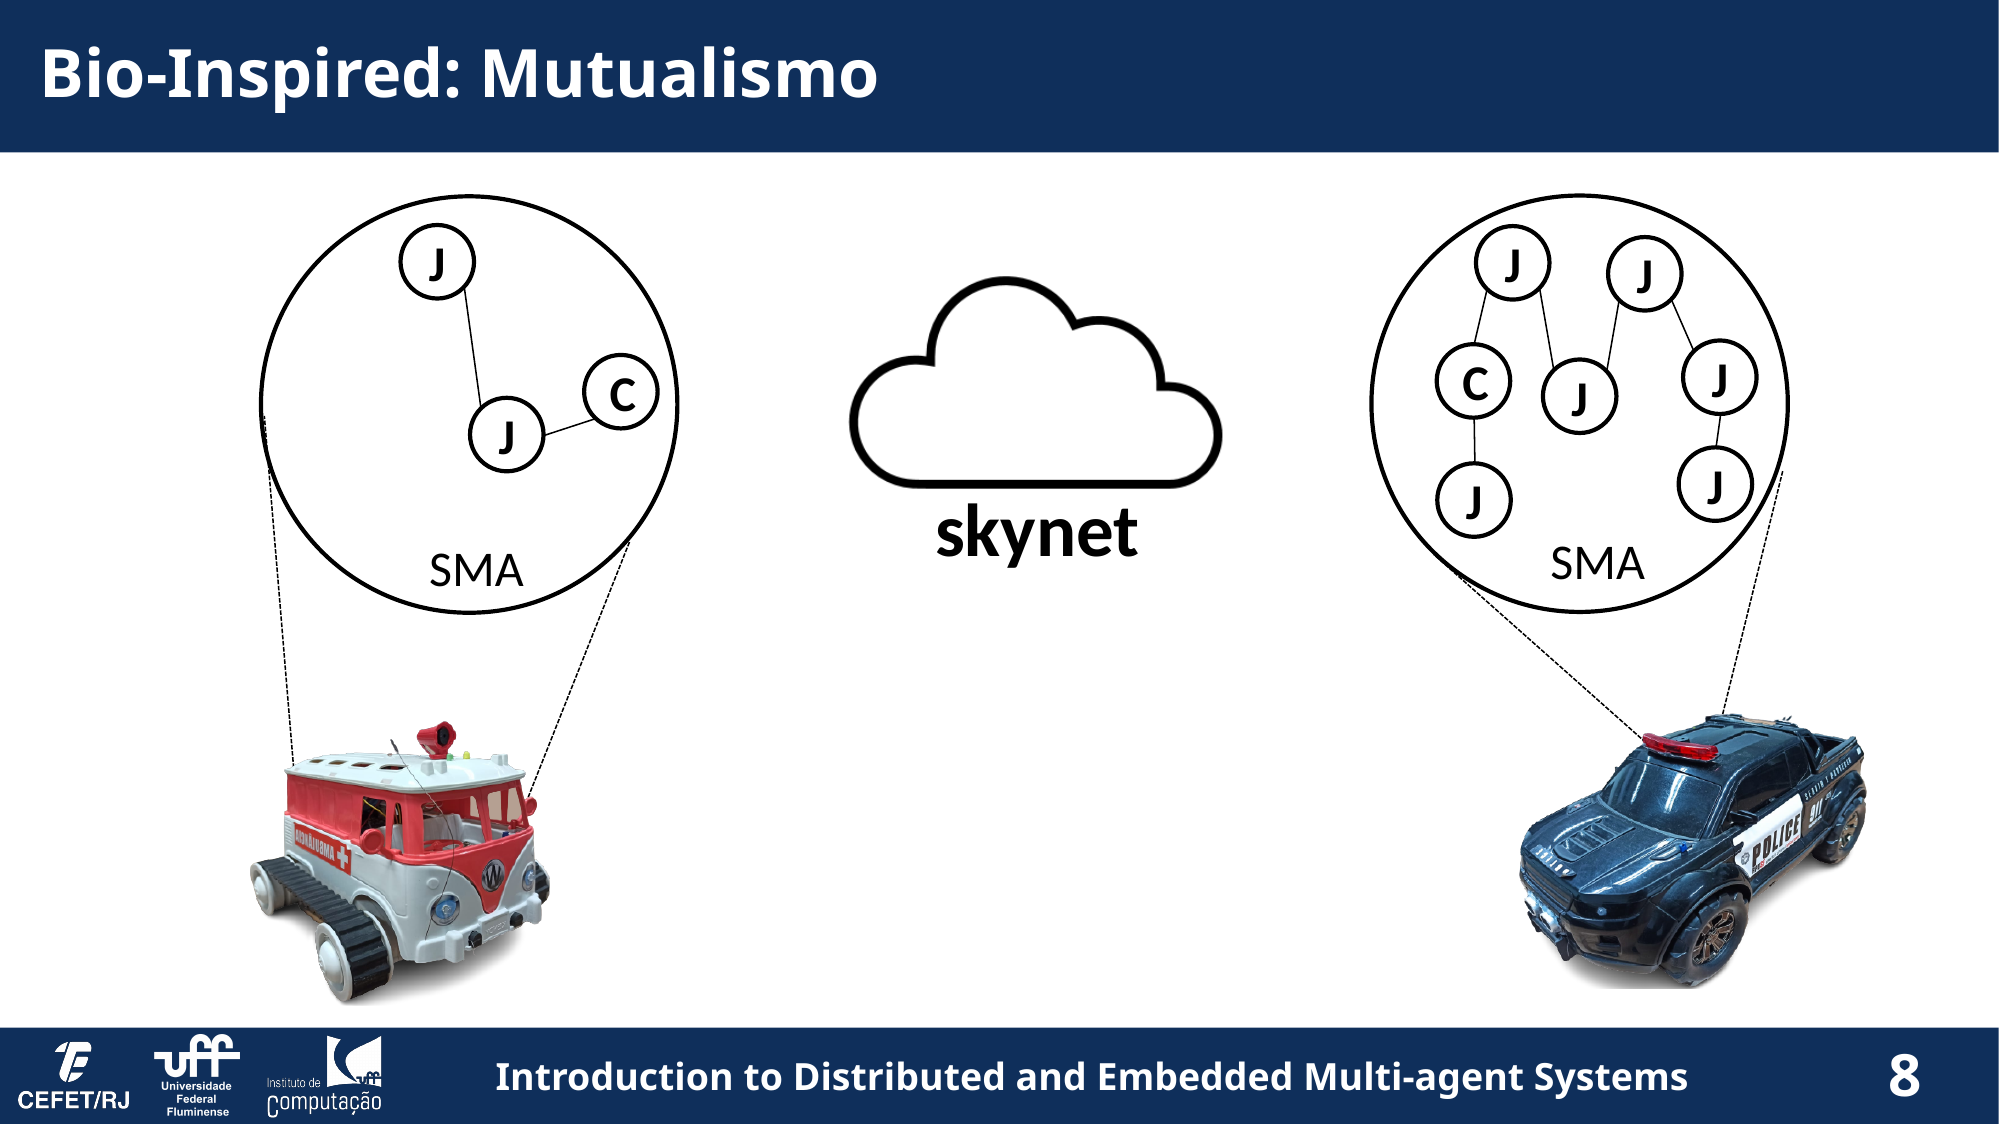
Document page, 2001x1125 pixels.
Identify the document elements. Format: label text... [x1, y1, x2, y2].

text_box [260, 196, 678, 613]
text_box Bio-Inspired: Mutualismo [25, 23, 1999, 119]
picture [245, 719, 555, 1006]
text_box J [1608, 237, 1682, 311]
text_box J [400, 224, 475, 299]
text_box [1371, 195, 1788, 612]
text_box J [470, 397, 544, 472]
text_box J [1475, 226, 1550, 300]
text_box C [1436, 344, 1511, 418]
text_box C [584, 354, 658, 429]
picture [824, 170, 1249, 595]
text_box SMA [414, 529, 539, 605]
picture [18, 1021, 129, 1125]
text_box J [1542, 359, 1617, 433]
text_box J [1683, 340, 1757, 414]
picture [1513, 711, 1872, 989]
picture [265, 1033, 383, 1118]
picture [153, 1033, 241, 1121]
text_box SMA [1535, 522, 1660, 598]
text_box J [1437, 463, 1511, 537]
text_box J [1678, 447, 1753, 521]
